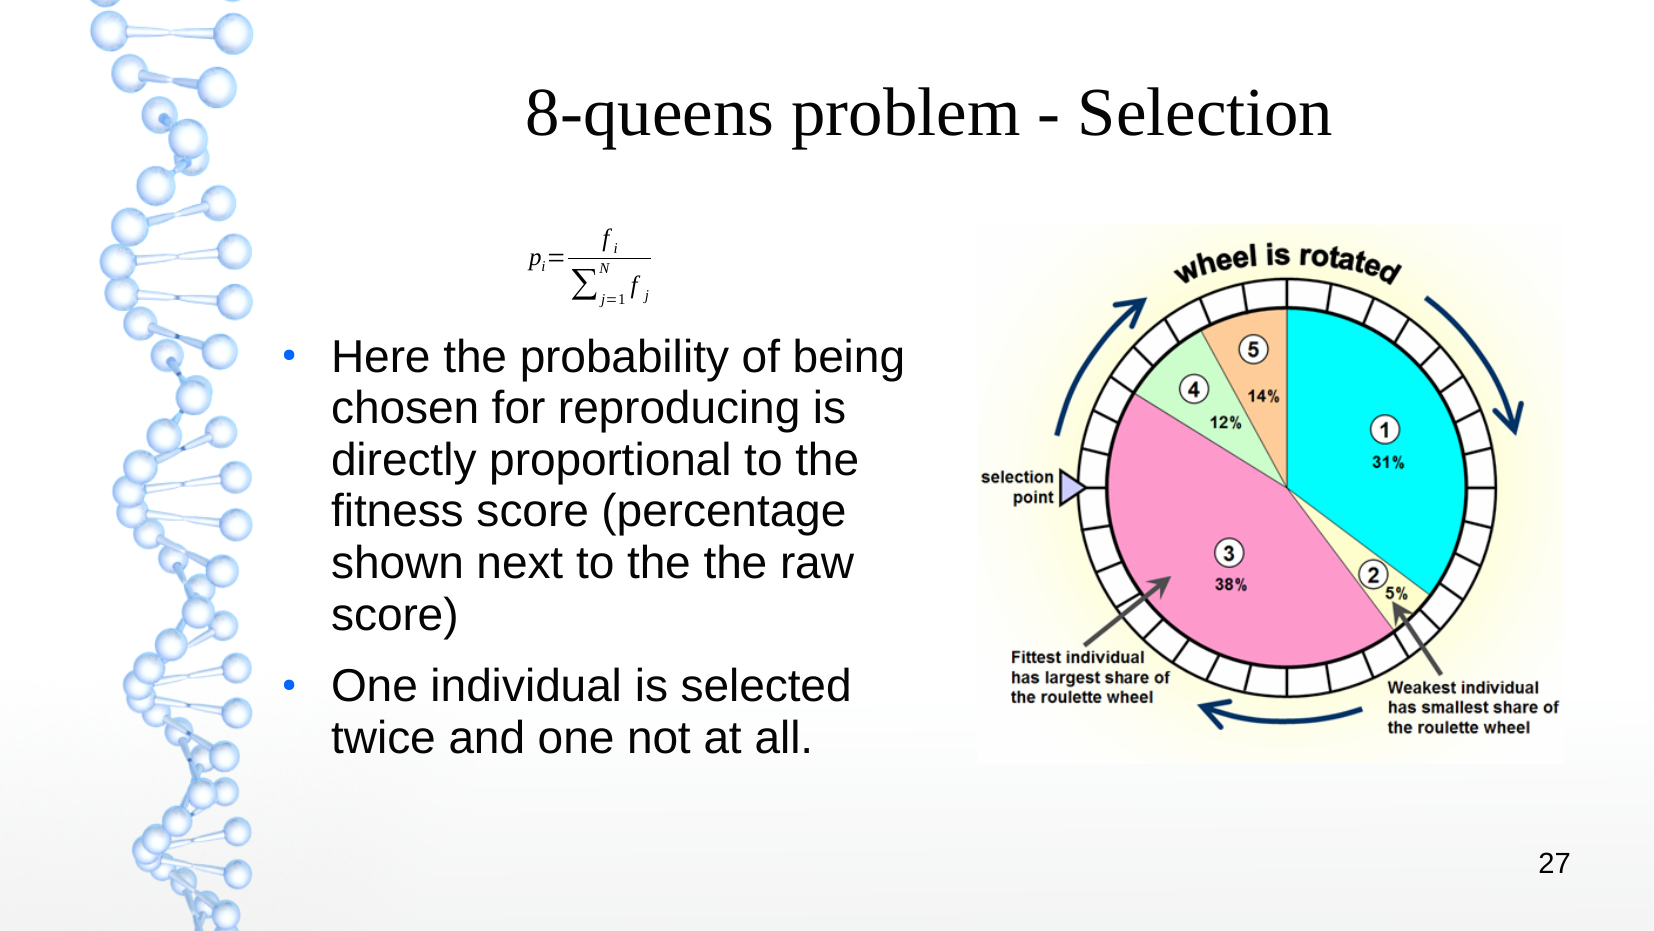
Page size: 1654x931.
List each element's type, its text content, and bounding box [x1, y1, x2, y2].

chart [519, 224, 658, 308]
title 8-queens problem - Selection [265, 35, 1595, 189]
picture [0, 0, 1654, 931]
list Here the probability of being chosen for reproducing is directly proportional to the fitness score (percentage shown next to the the raw score) One individual is selected twice and one not at all. [265, 330, 915, 764]
